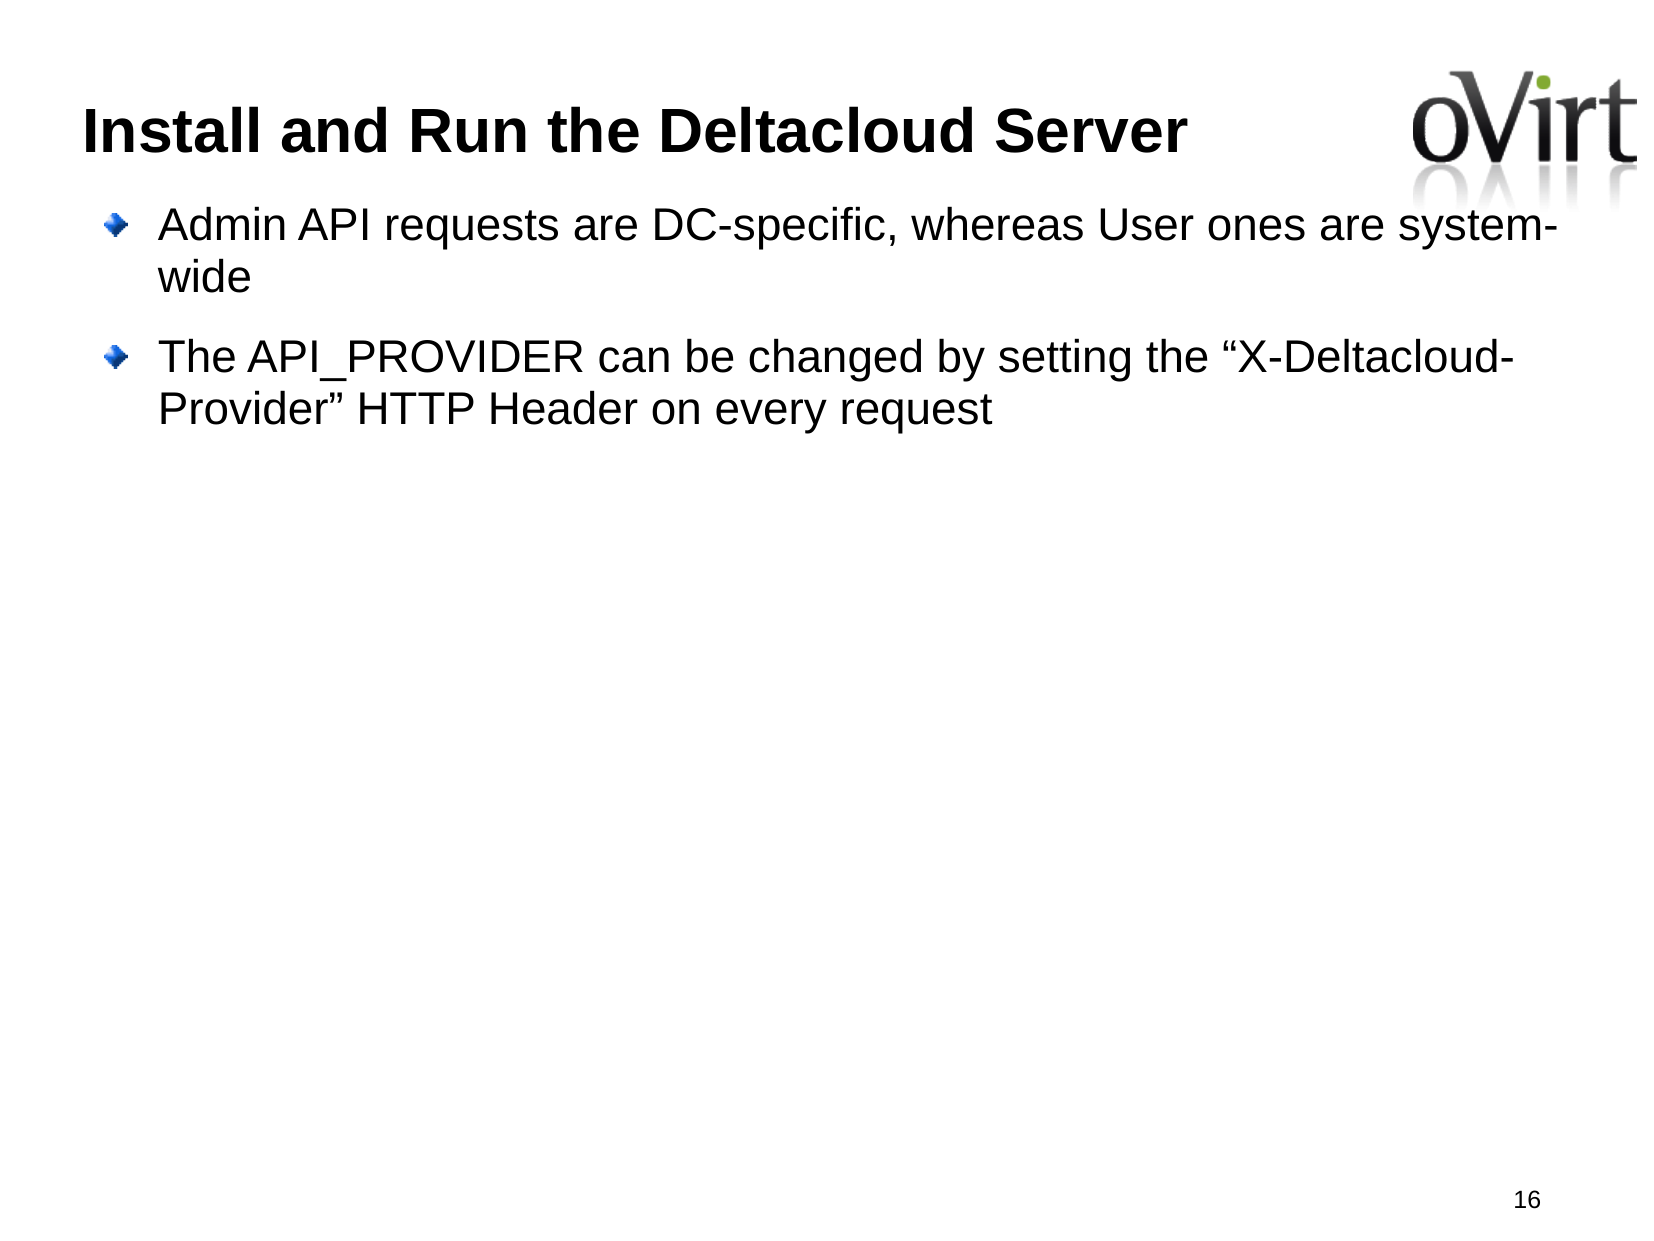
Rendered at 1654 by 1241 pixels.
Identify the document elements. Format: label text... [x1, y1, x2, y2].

list Admin API requests are DC-specific, whereas User ones are system-wide The API_PROVIDER can be changed by setting the “X-Deltacloud-Provider” HTTP Header on every request [86, 199, 1576, 993]
picture [1413, 63, 1637, 212]
title Install and Run the Deltacloud Server [82, 37, 1303, 226]
